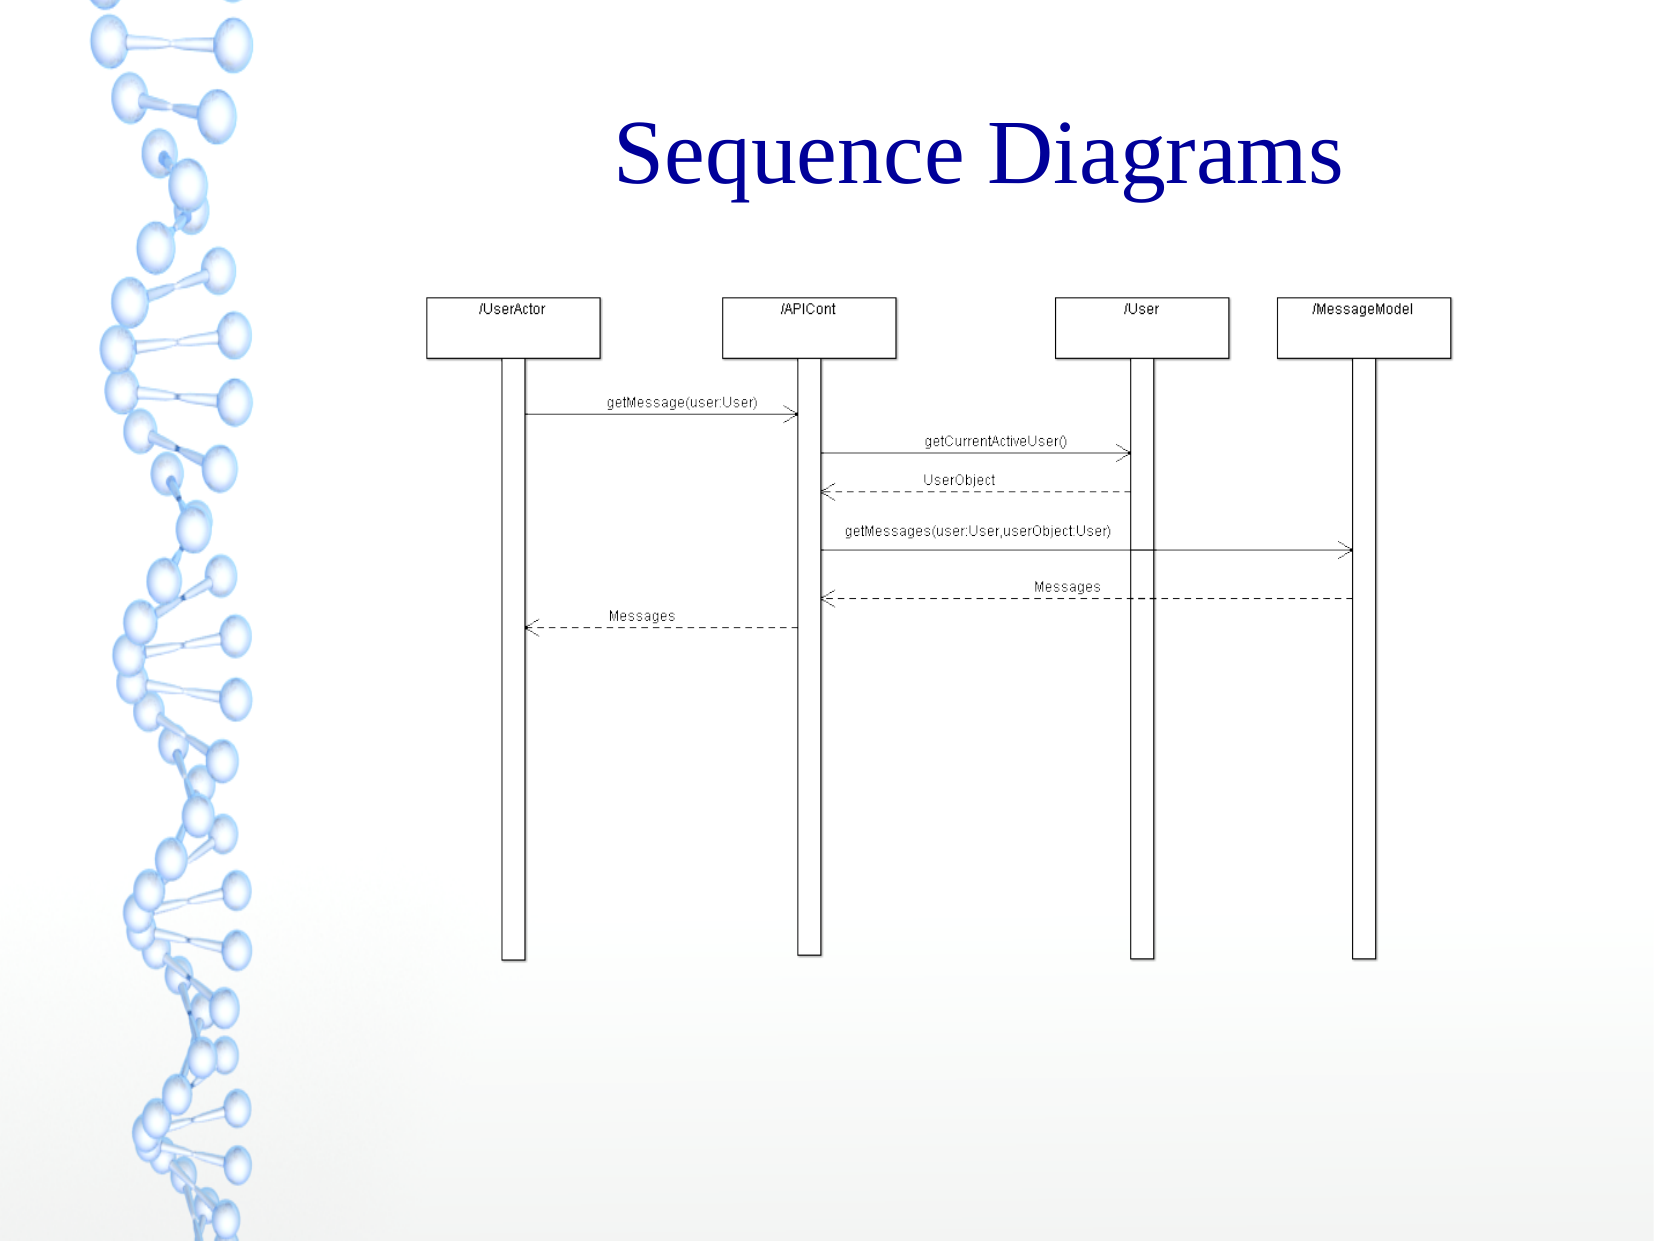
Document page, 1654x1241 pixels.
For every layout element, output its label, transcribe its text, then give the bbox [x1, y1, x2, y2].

picture [0, 0, 1654, 1241]
title Sequence Diagrams [315, 50, 1644, 256]
